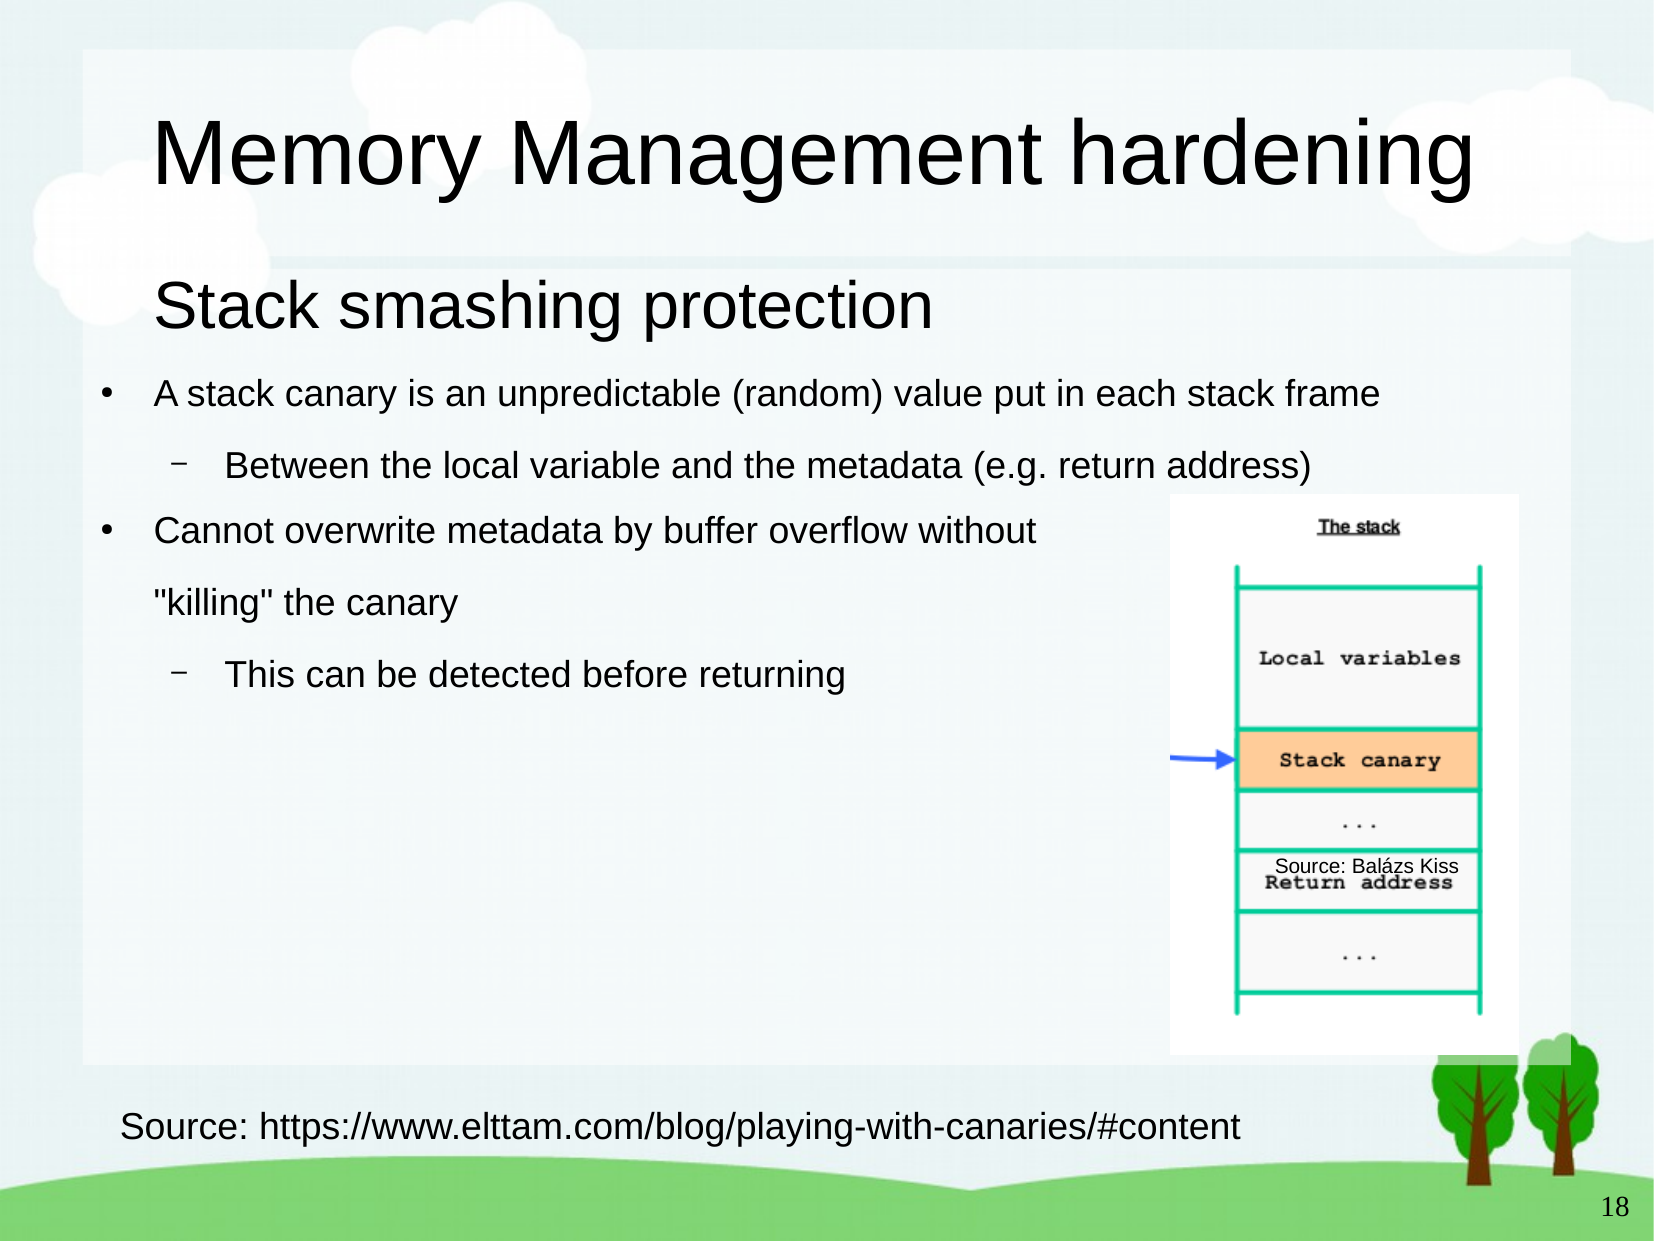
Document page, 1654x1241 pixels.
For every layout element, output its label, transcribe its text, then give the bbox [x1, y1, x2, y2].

picture [0, 0, 1654, 1241]
picture [1170, 494, 1519, 1055]
list Stack smashing protection A stack canary is an unpredictable (random) value put in each stack frame Between the local variable and the metadata (e.g. return address) Cannot overwrite metadata by buffer overflow without "killing" the canary This can be detected before returning [82, 268, 1571, 1066]
text_box Source: https://www.elttam.com/blog/playing-with-canaries/#content [105, 1098, 1257, 1156]
text_box Source: Balázs Kiss [1260, 846, 1654, 886]
title Memory Management hardening [82, 49, 1571, 257]
